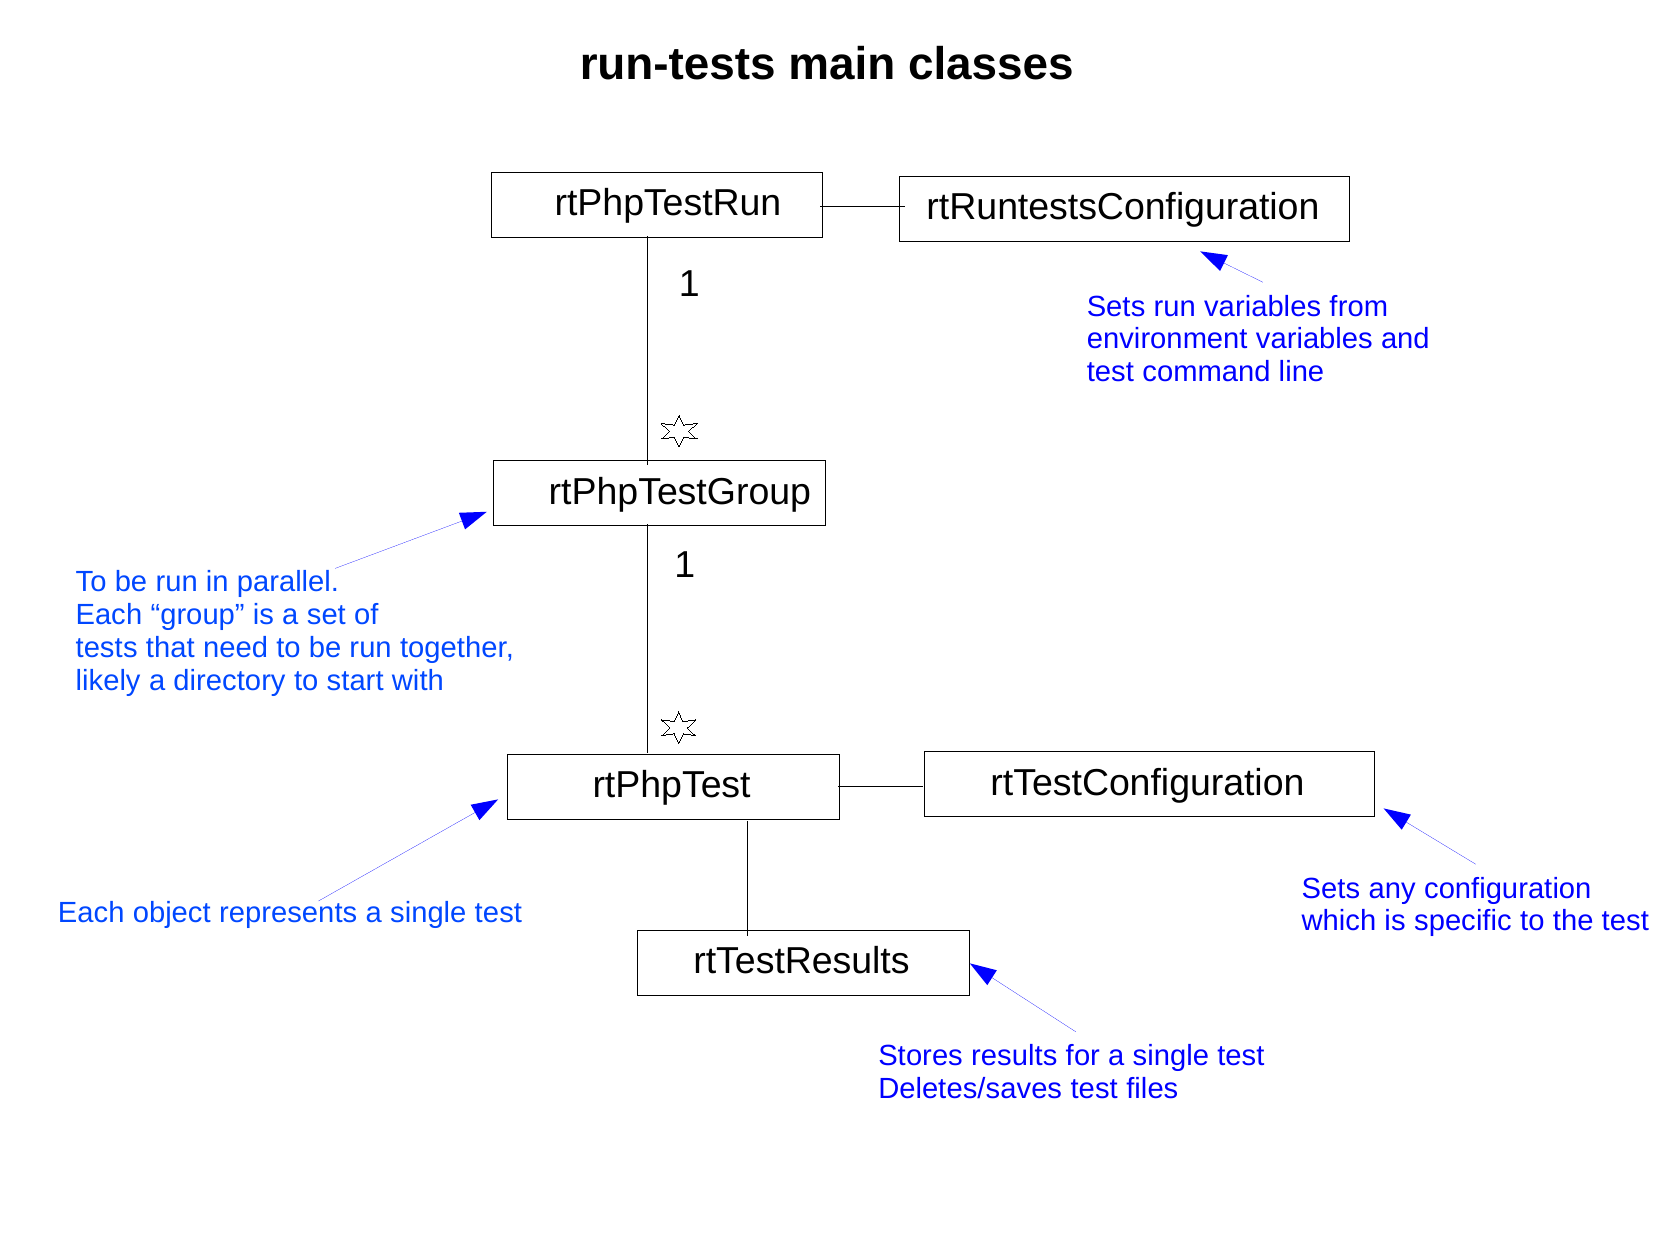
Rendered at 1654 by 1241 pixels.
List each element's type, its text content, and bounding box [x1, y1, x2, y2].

text_box 1 [664, 255, 727, 313]
text_box rtRuntestsConfiguration [911, 178, 1335, 236]
text_box [661, 711, 696, 744]
text_box Each object represents a single test [43, 888, 538, 937]
text_box 1 [659, 536, 723, 594]
text_box Stores results for a single test Deletes/saves test files [863, 1031, 1289, 1113]
text_box rtPhpTestGroup [826, 462, 831, 520]
text_box rtTestResults [678, 932, 930, 990]
text_box rtPhpTest [577, 755, 771, 813]
text_box Sets any configuration which is specific to the test [1286, 864, 1654, 945]
text_box run-tests main classes [565, 30, 1089, 97]
text_box Sets run variables from environment variables and test command line [1072, 282, 1453, 396]
text_box rtTestConfiguration [975, 753, 1324, 811]
text_box To be run in parallel. Each “group” is a set of tests that need to be run together, likely a directory to start with [60, 557, 532, 704]
text_box rtPhpTestGroup [534, 462, 825, 520]
text_box [661, 415, 698, 447]
text_box rtPhpTestRun [539, 174, 801, 232]
